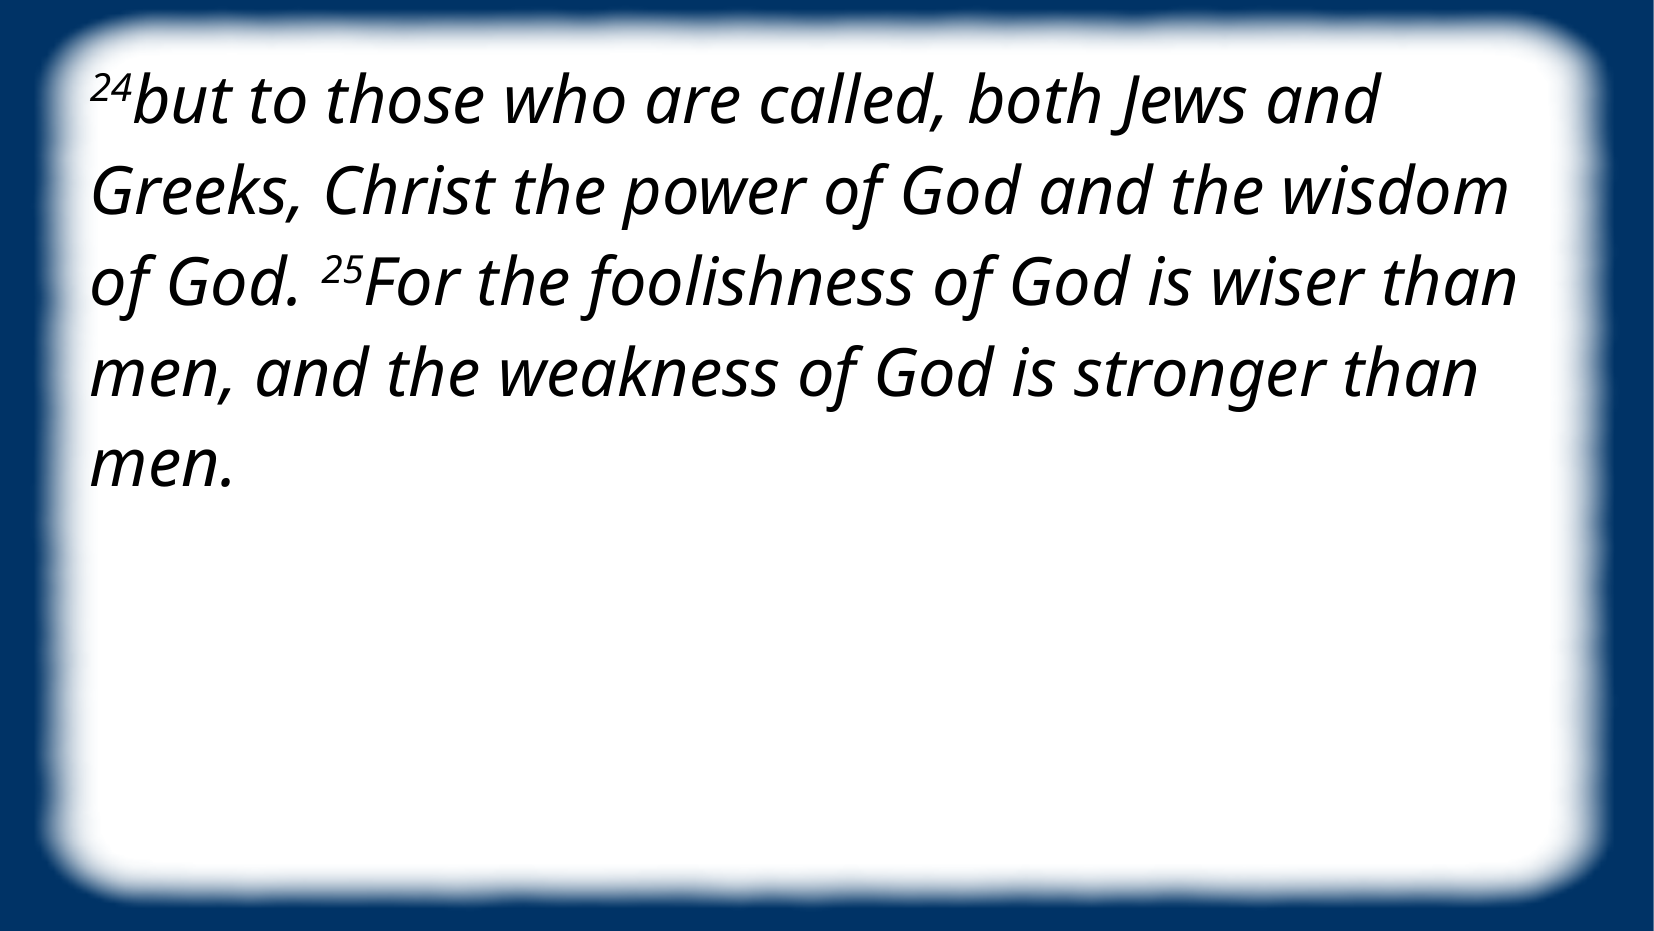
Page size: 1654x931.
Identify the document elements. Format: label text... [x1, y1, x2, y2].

text_box 24but to those who are called, both Jews and Greeks, Christ the power of God and the wisdom of God. 25For the foolishness of God is wiser than men, and the weakness of God is stronger than men. [75, 45, 1561, 554]
picture [0, 0, 1654, 931]
